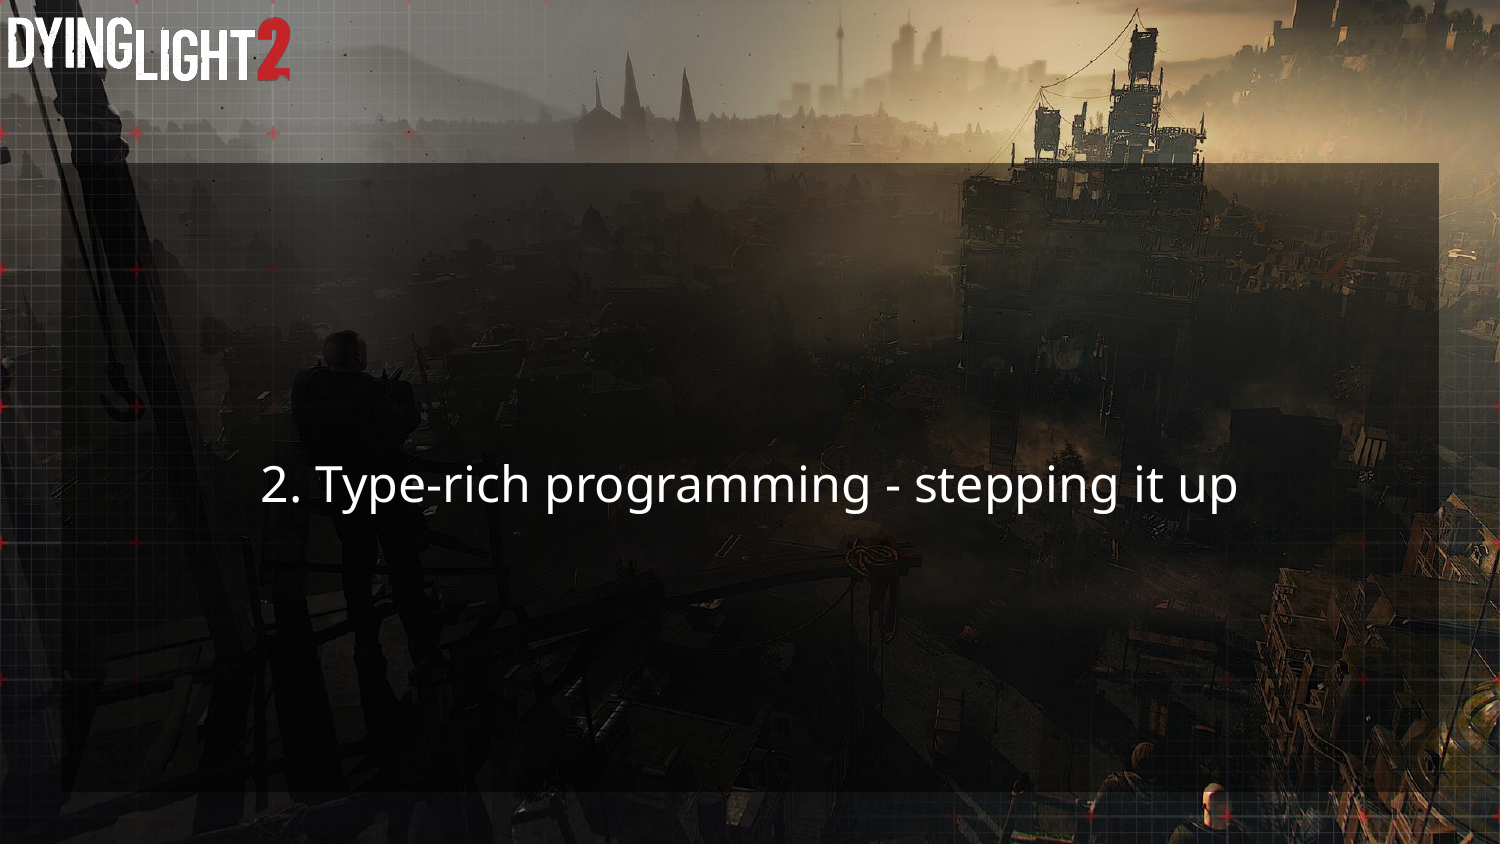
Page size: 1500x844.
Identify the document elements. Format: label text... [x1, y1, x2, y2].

picture [0, 0, 1500, 844]
text_box 2. Type-rich programming - stepping it up [61, 163, 1439, 792]
